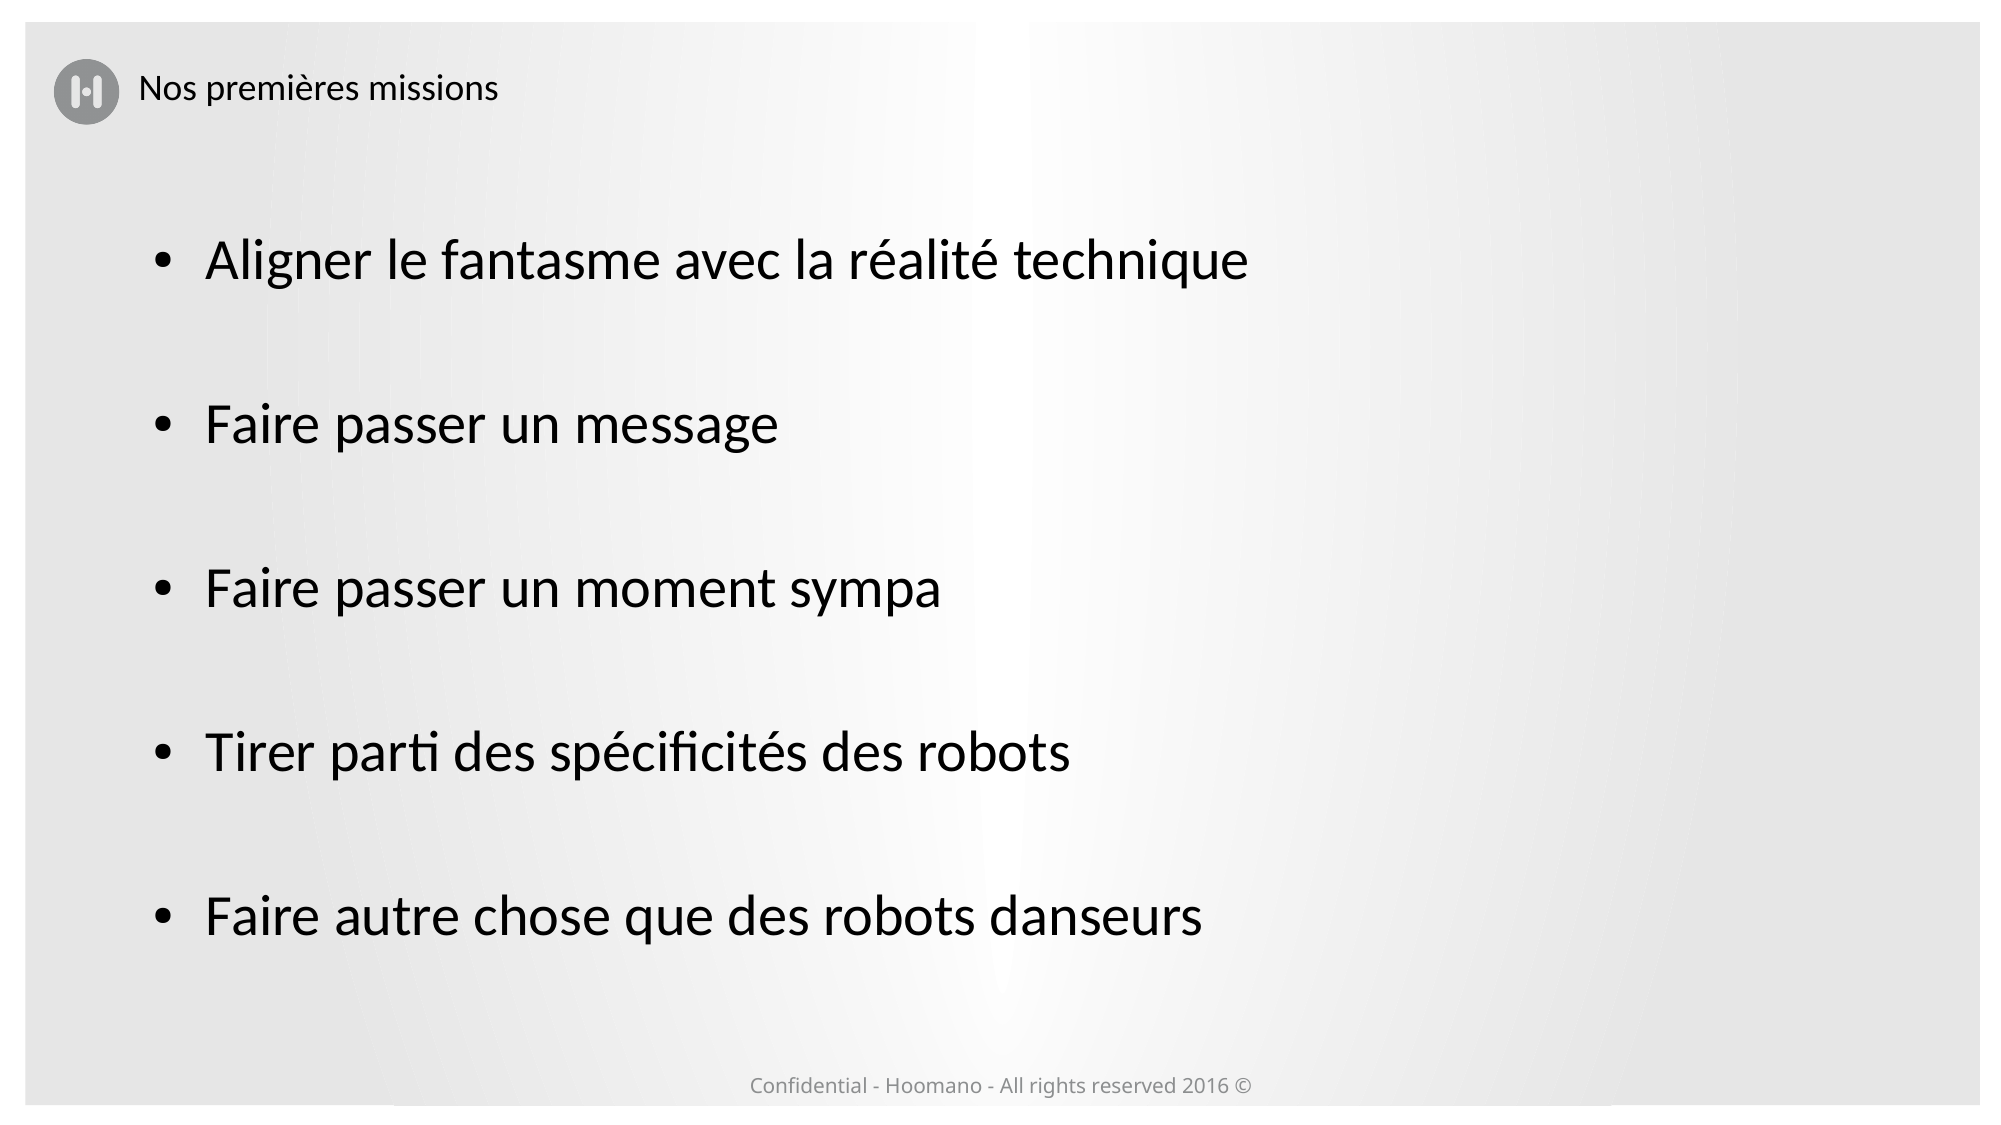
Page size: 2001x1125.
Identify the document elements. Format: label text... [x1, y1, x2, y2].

picture [49, 55, 123, 127]
title Nos premières missions [138, 55, 1864, 127]
list Aligner le fantasme avec la réalité technique Faire passer un message Faire passer un moment sympa Tirer parti des spécificités des robots Faire autre chose que des robots danseurs [135, 149, 1952, 1077]
